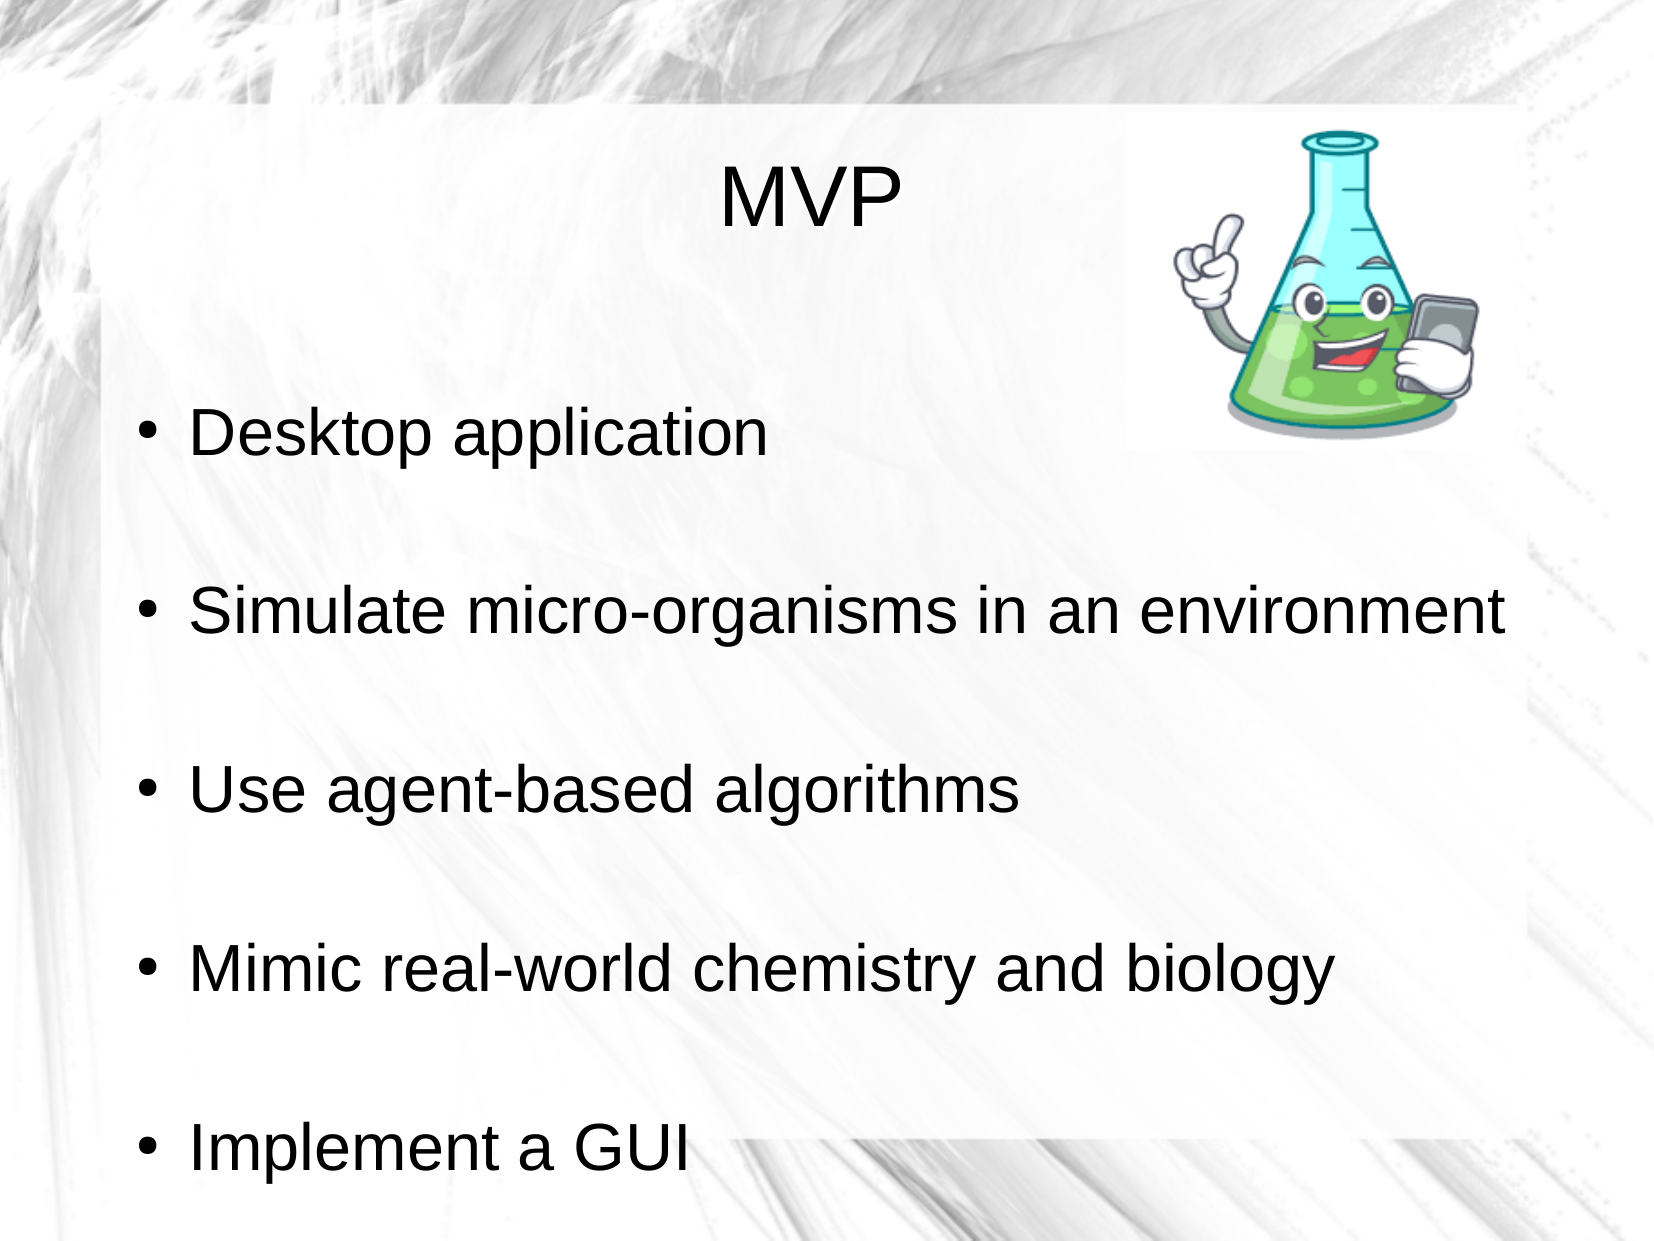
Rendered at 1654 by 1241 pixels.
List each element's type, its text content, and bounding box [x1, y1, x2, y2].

list Desktop application Simulate micro-organisms in an environment Use agent-based algorithms Mimic real-world chemistry and biology Implement a GUI [118, 319, 1571, 1143]
picture [0, 0, 1654, 1241]
title MVP [118, 112, 1125, 281]
